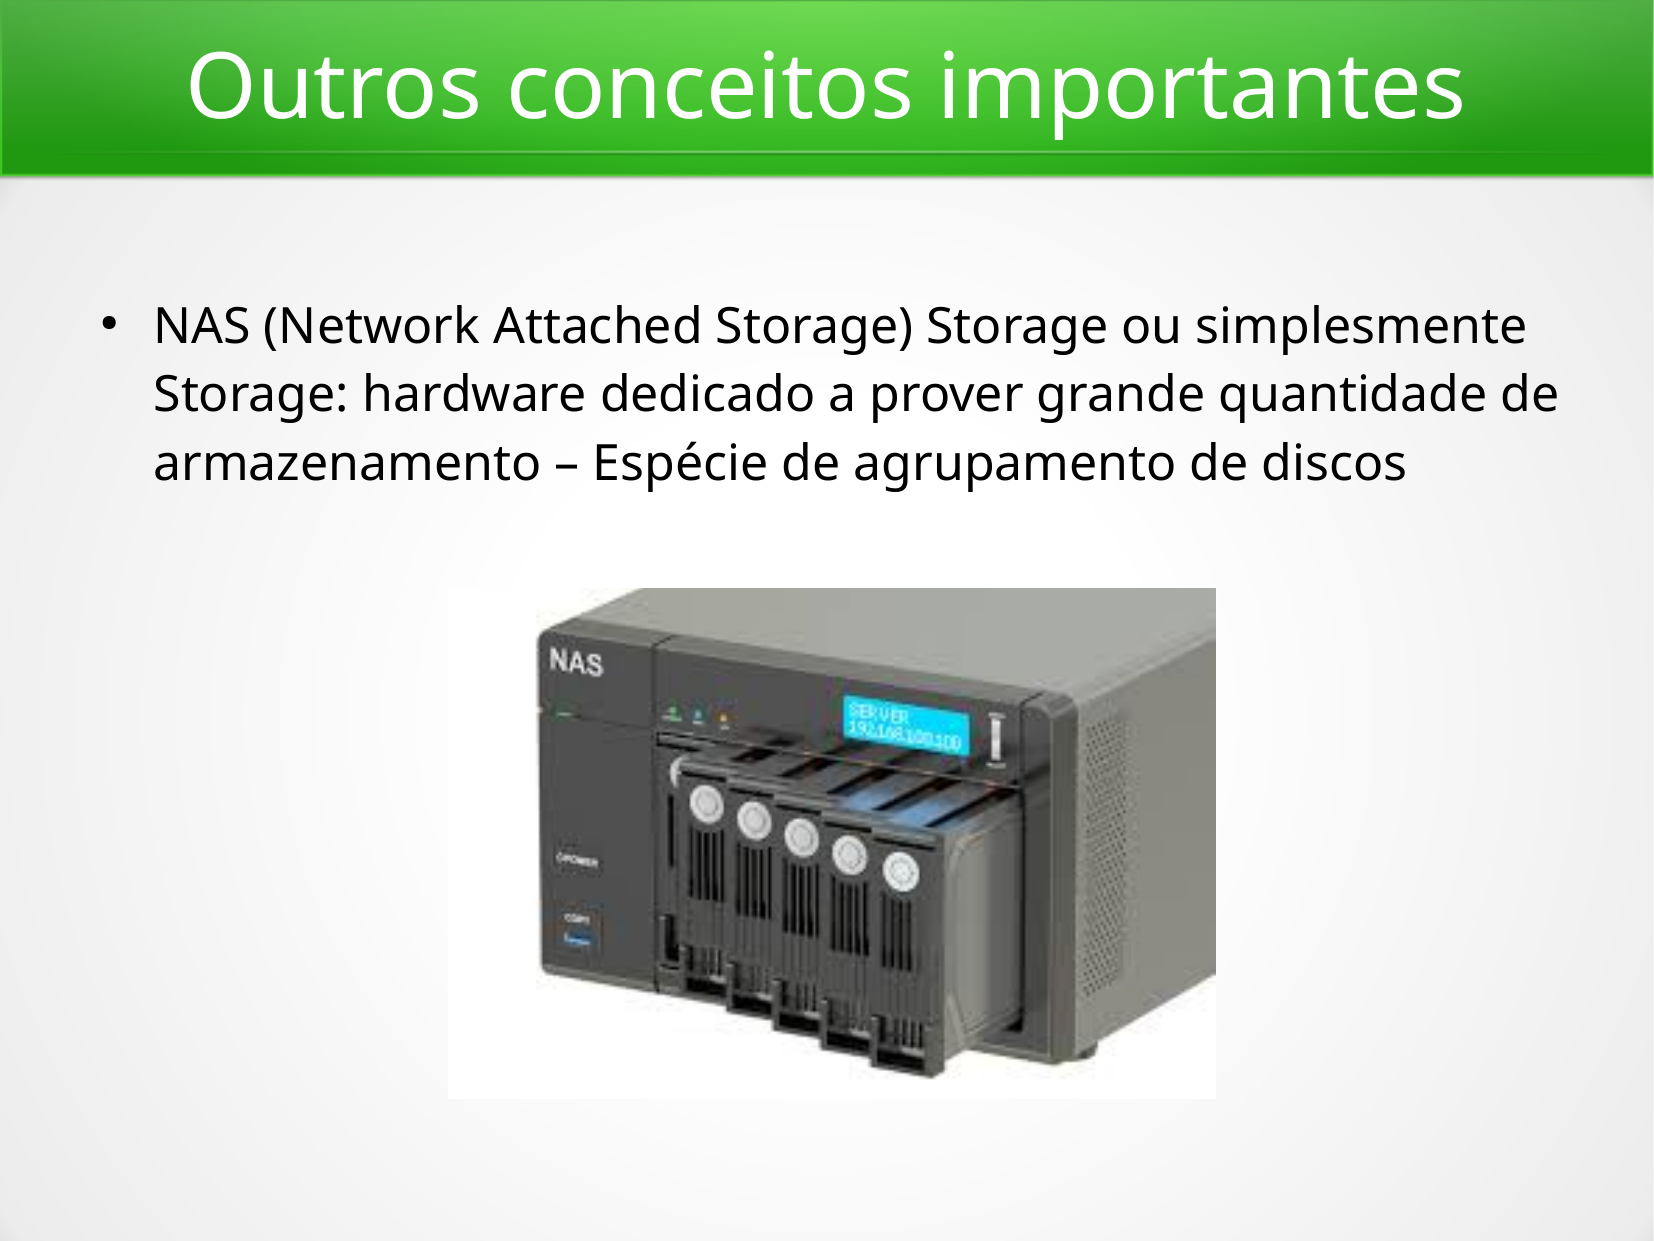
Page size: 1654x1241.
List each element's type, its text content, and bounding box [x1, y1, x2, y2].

list NAS (Network Attached Storage) Storage ou simplesmente Storage: hardware dedicado a prover grande quantidade de armazenamento – Espécie de agrupamento de discos [82, 290, 1571, 1010]
title Outros conceitos importantes [82, 11, 1571, 154]
picture [0, 0, 1654, 1241]
